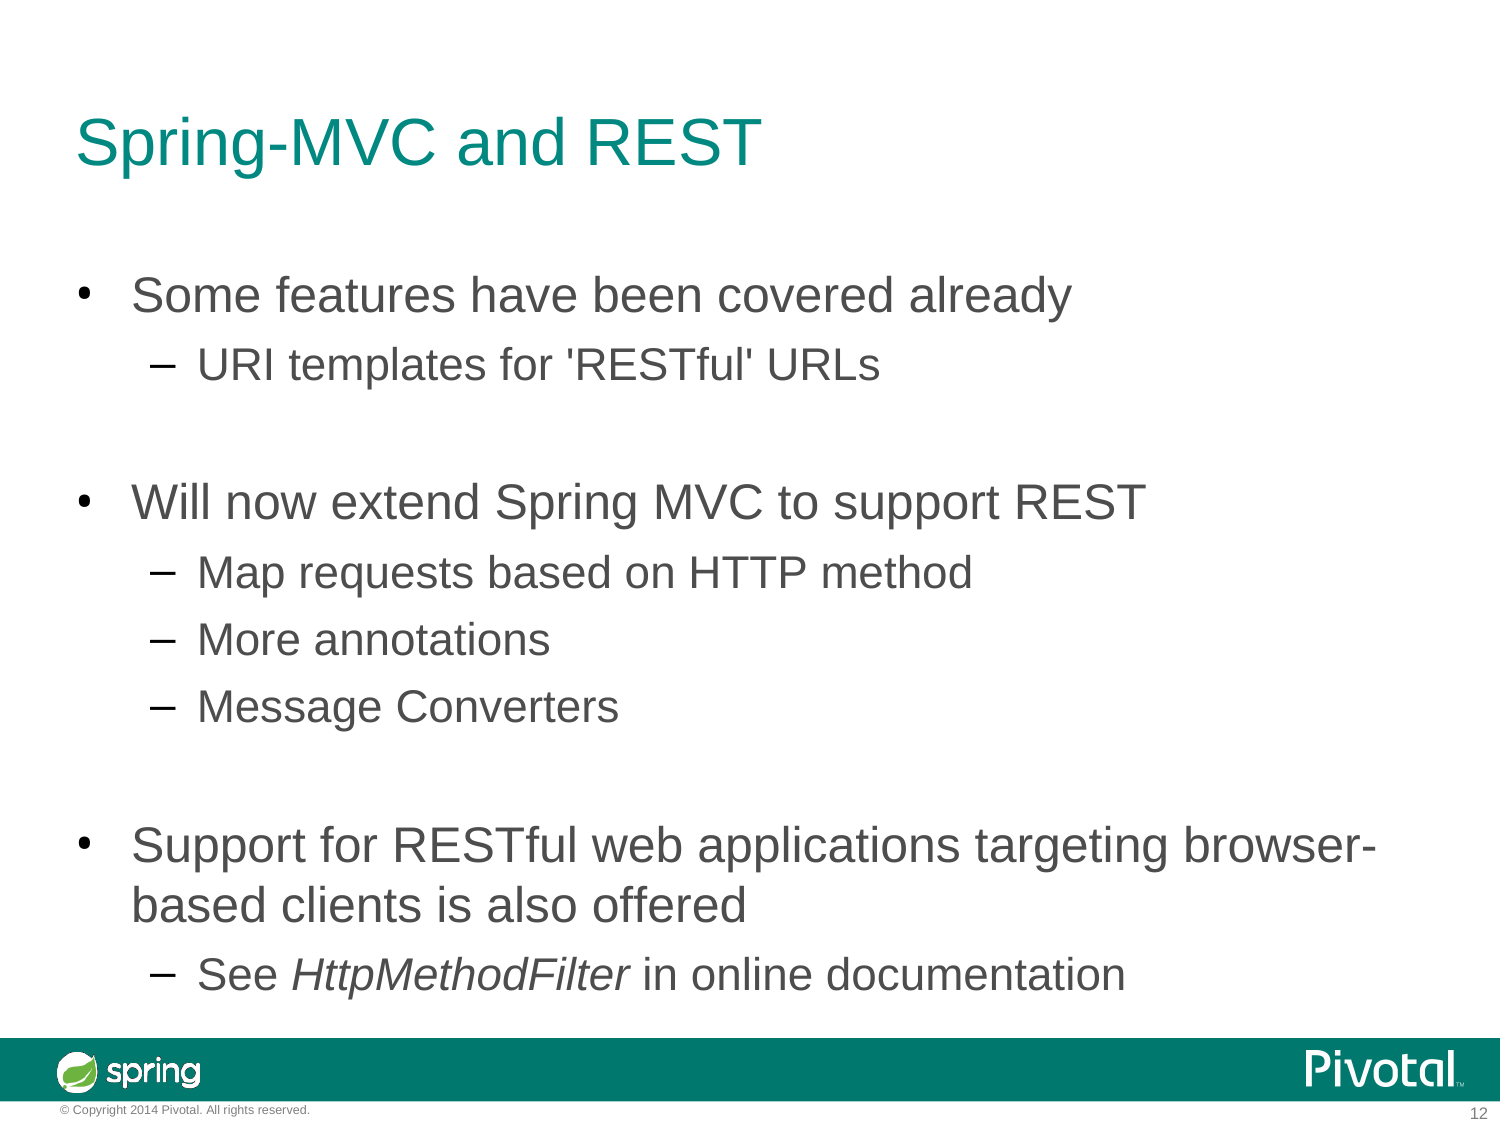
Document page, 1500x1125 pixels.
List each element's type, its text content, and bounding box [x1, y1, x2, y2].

picture [1306, 1050, 1464, 1087]
picture [32, 1041, 210, 1103]
title Spring-MVC and REST [75, 45, 1426, 233]
list Some features have been covered already URI templates for 'RESTful' URLs Will now extend Spring MVC to support REST Map requests based on HTTP method More annotations Message Converters Support for RESTful web applications targeting browser-based clients is also offered See HttpMethodFilter in online documentation [75, 262, 1426, 1005]
